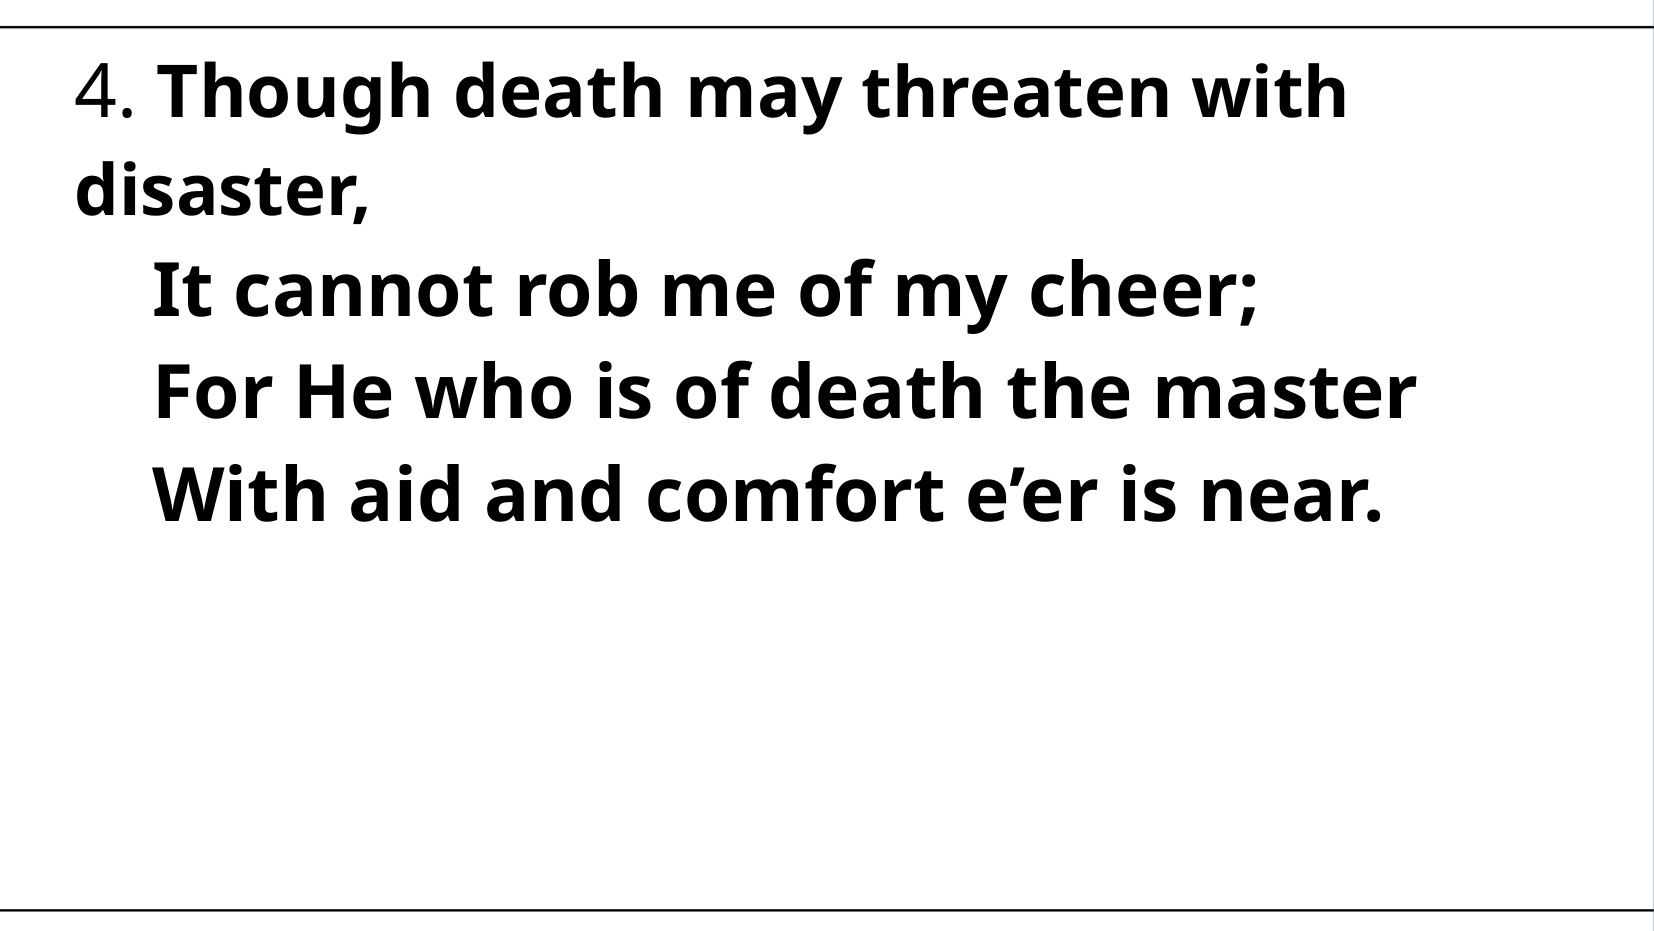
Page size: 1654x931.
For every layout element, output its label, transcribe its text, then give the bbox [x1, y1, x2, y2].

text_box 4. Though death may threaten with disaster, It cannot rob me of my cheer; For He who is of death the master With aid and comfort e’er is near. [60, 30, 1591, 466]
picture [0, 0, 1654, 931]
